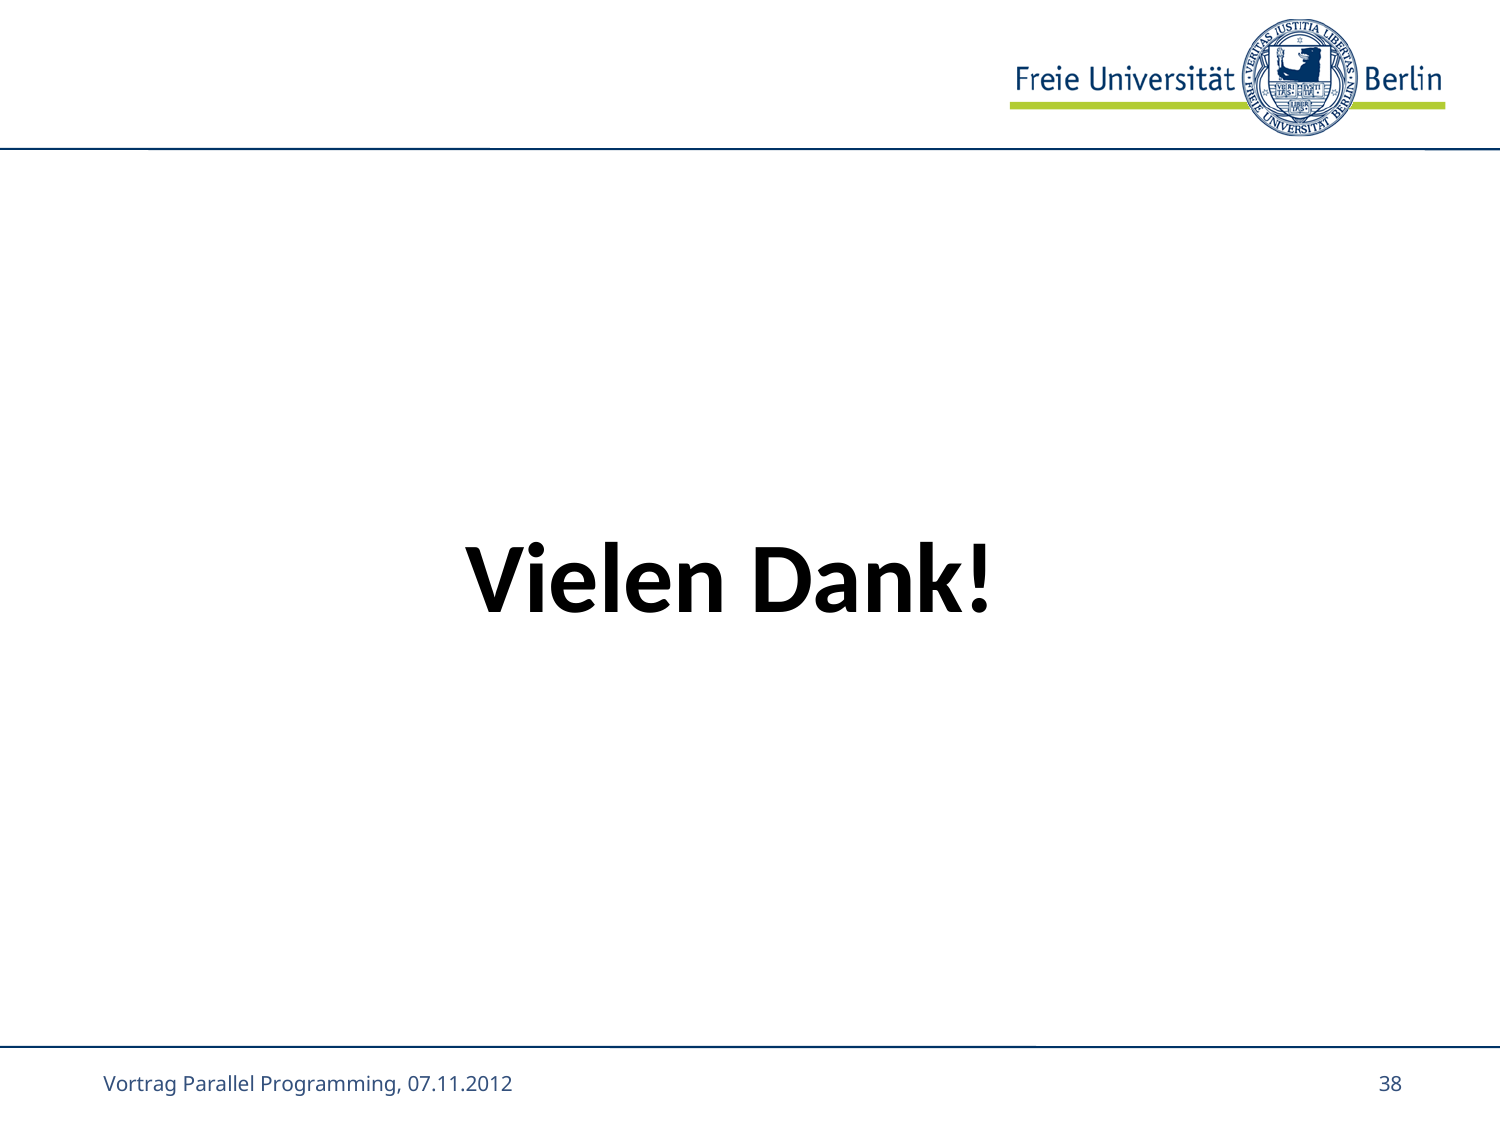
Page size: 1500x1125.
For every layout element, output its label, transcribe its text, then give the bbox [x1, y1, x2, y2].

text_box <Nummer> [1121, 1062, 1417, 1122]
picture [1009, 19, 1446, 137]
text_box Vortrag Parallel Programming, 07.11.2012 [88, 1062, 975, 1122]
text_box Vielen Dank! [99, 503, 1363, 641]
